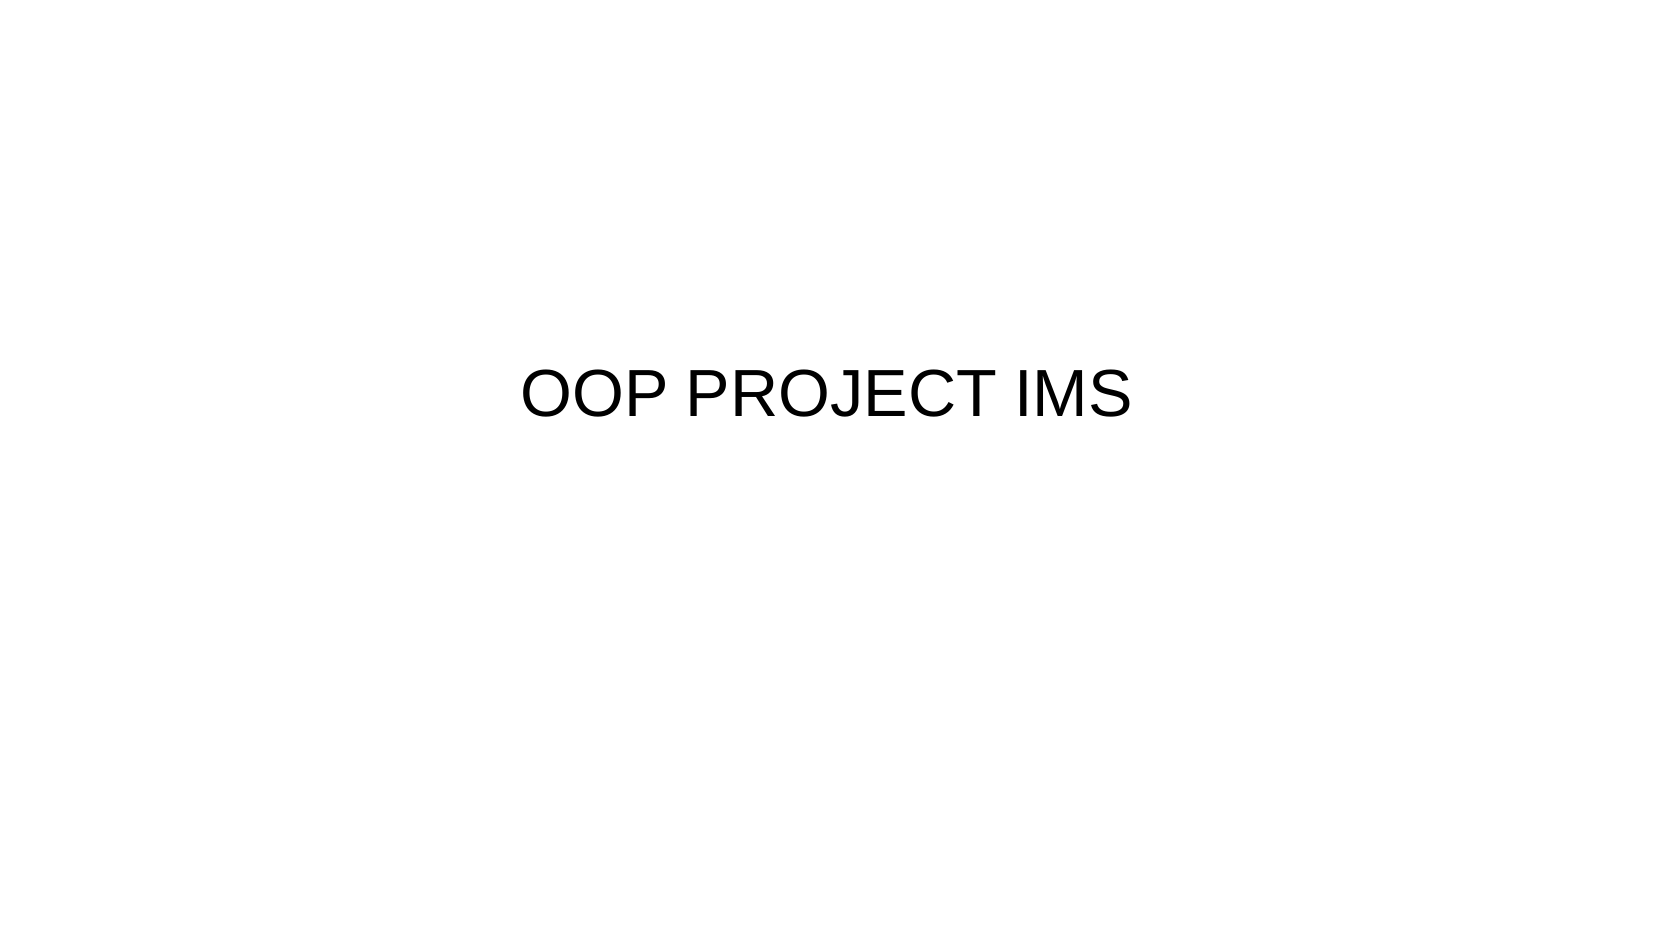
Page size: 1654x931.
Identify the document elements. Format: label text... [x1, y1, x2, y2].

subtitle OOP PROJECT IMS [82, 30, 1571, 758]
